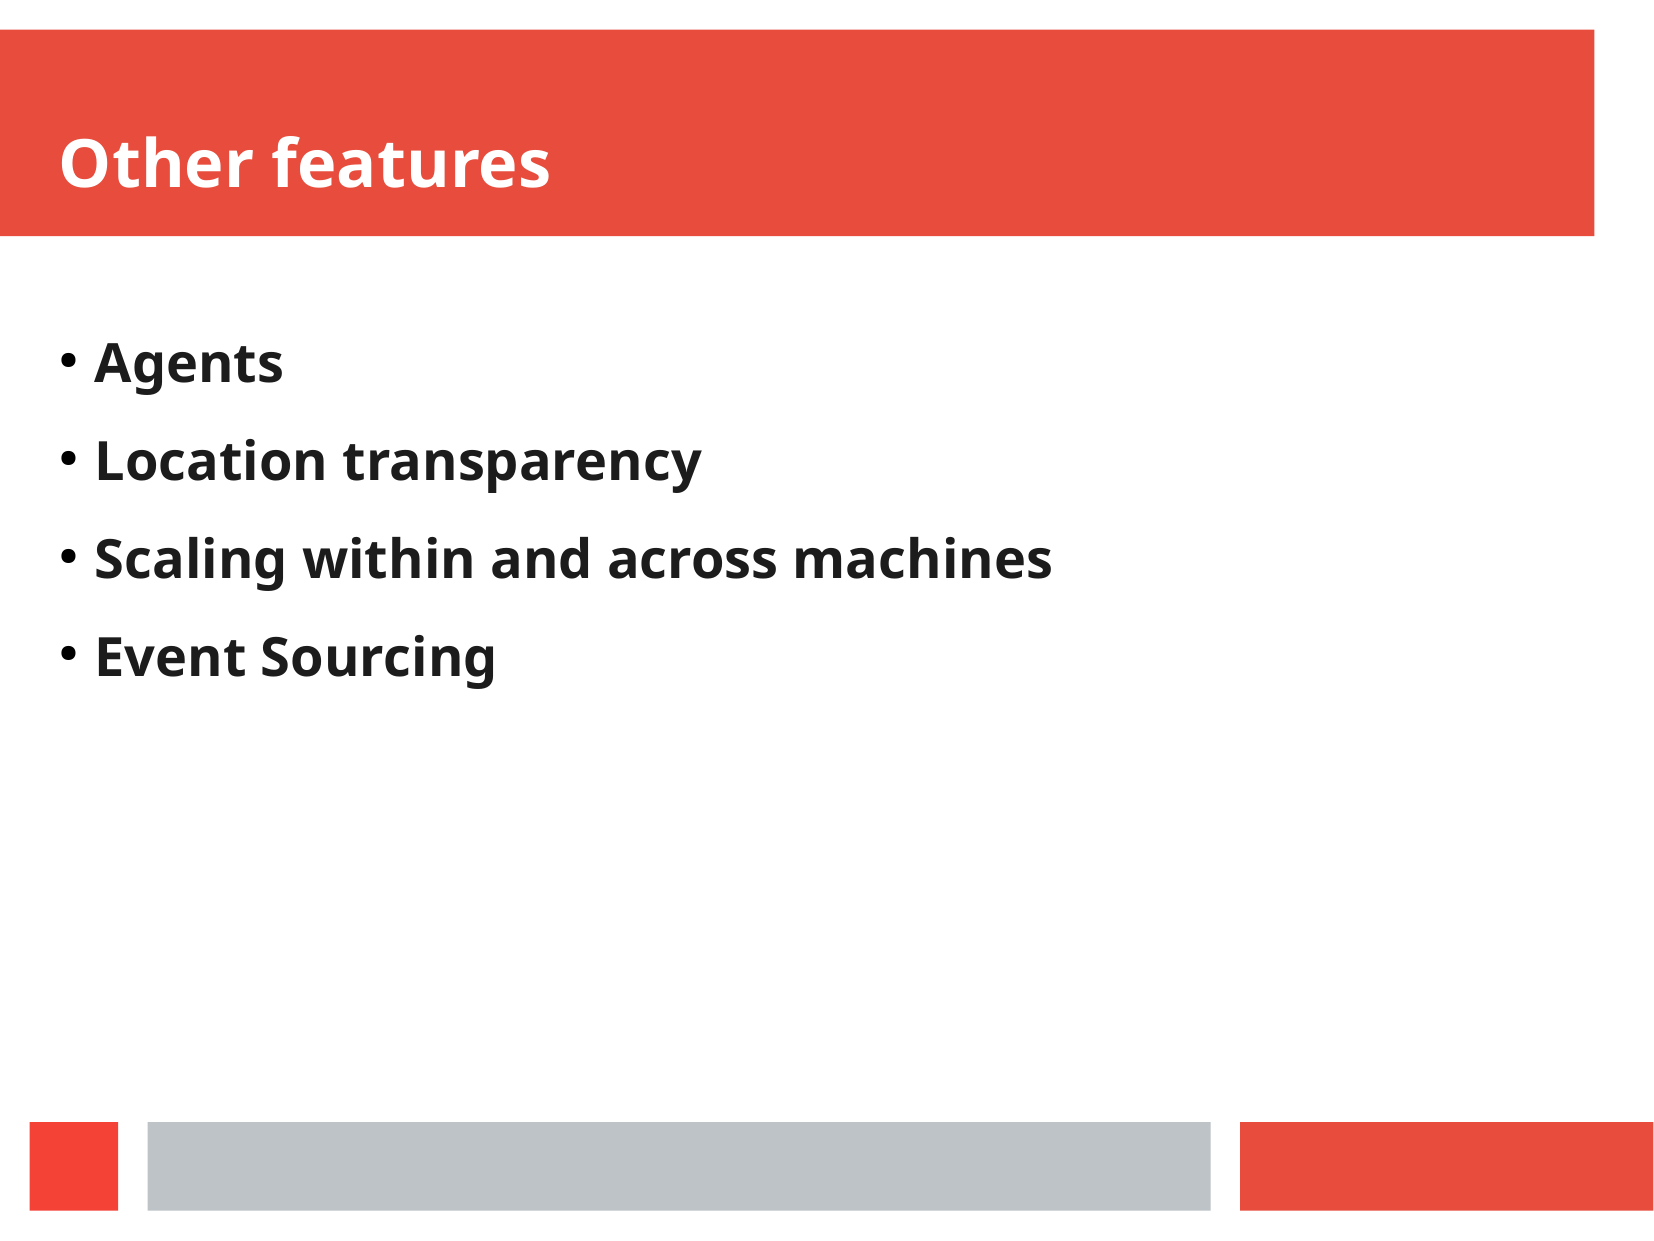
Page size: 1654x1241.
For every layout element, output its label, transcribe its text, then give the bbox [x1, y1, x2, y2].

title Other features [59, 59, 1595, 207]
list Agents Location transparency Scaling within and across machines Event Sourcing [59, 324, 1565, 1093]
